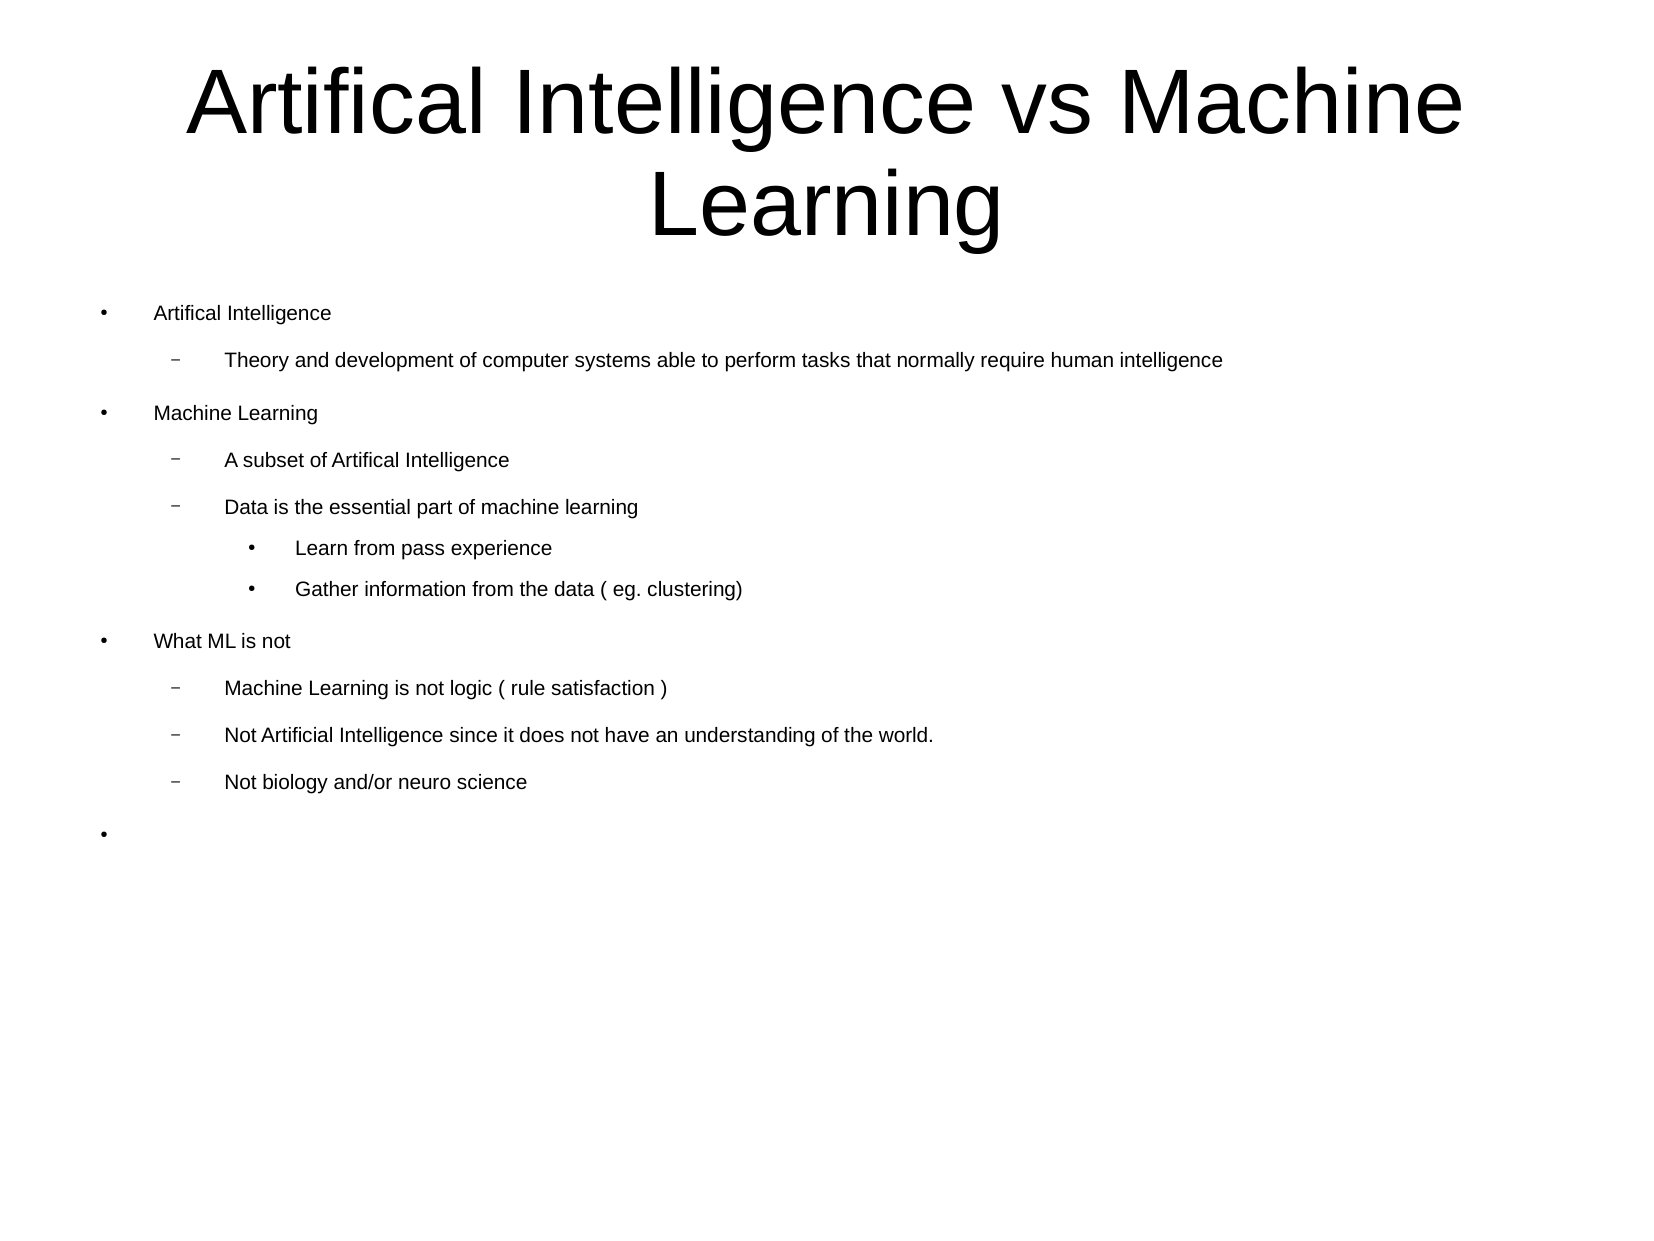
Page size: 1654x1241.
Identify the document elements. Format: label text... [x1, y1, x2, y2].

list Artifical Intelligence Theory and development of computer systems able to perform tasks that normally require human intelligence Machine Learning A subset of Artifical Intelligence Data is the essential part of machine learning Learn from pass experience Gather information from the data ( eg. clustering) What ML is not Machine Learning is not logic ( rule satisfaction ) Not Artificial Intelligence since it does not have an understanding of the world. Not biology and/or neuro science [82, 302, 1571, 1241]
title Artifical Intelligence vs Machine Learning [82, 49, 1571, 257]
